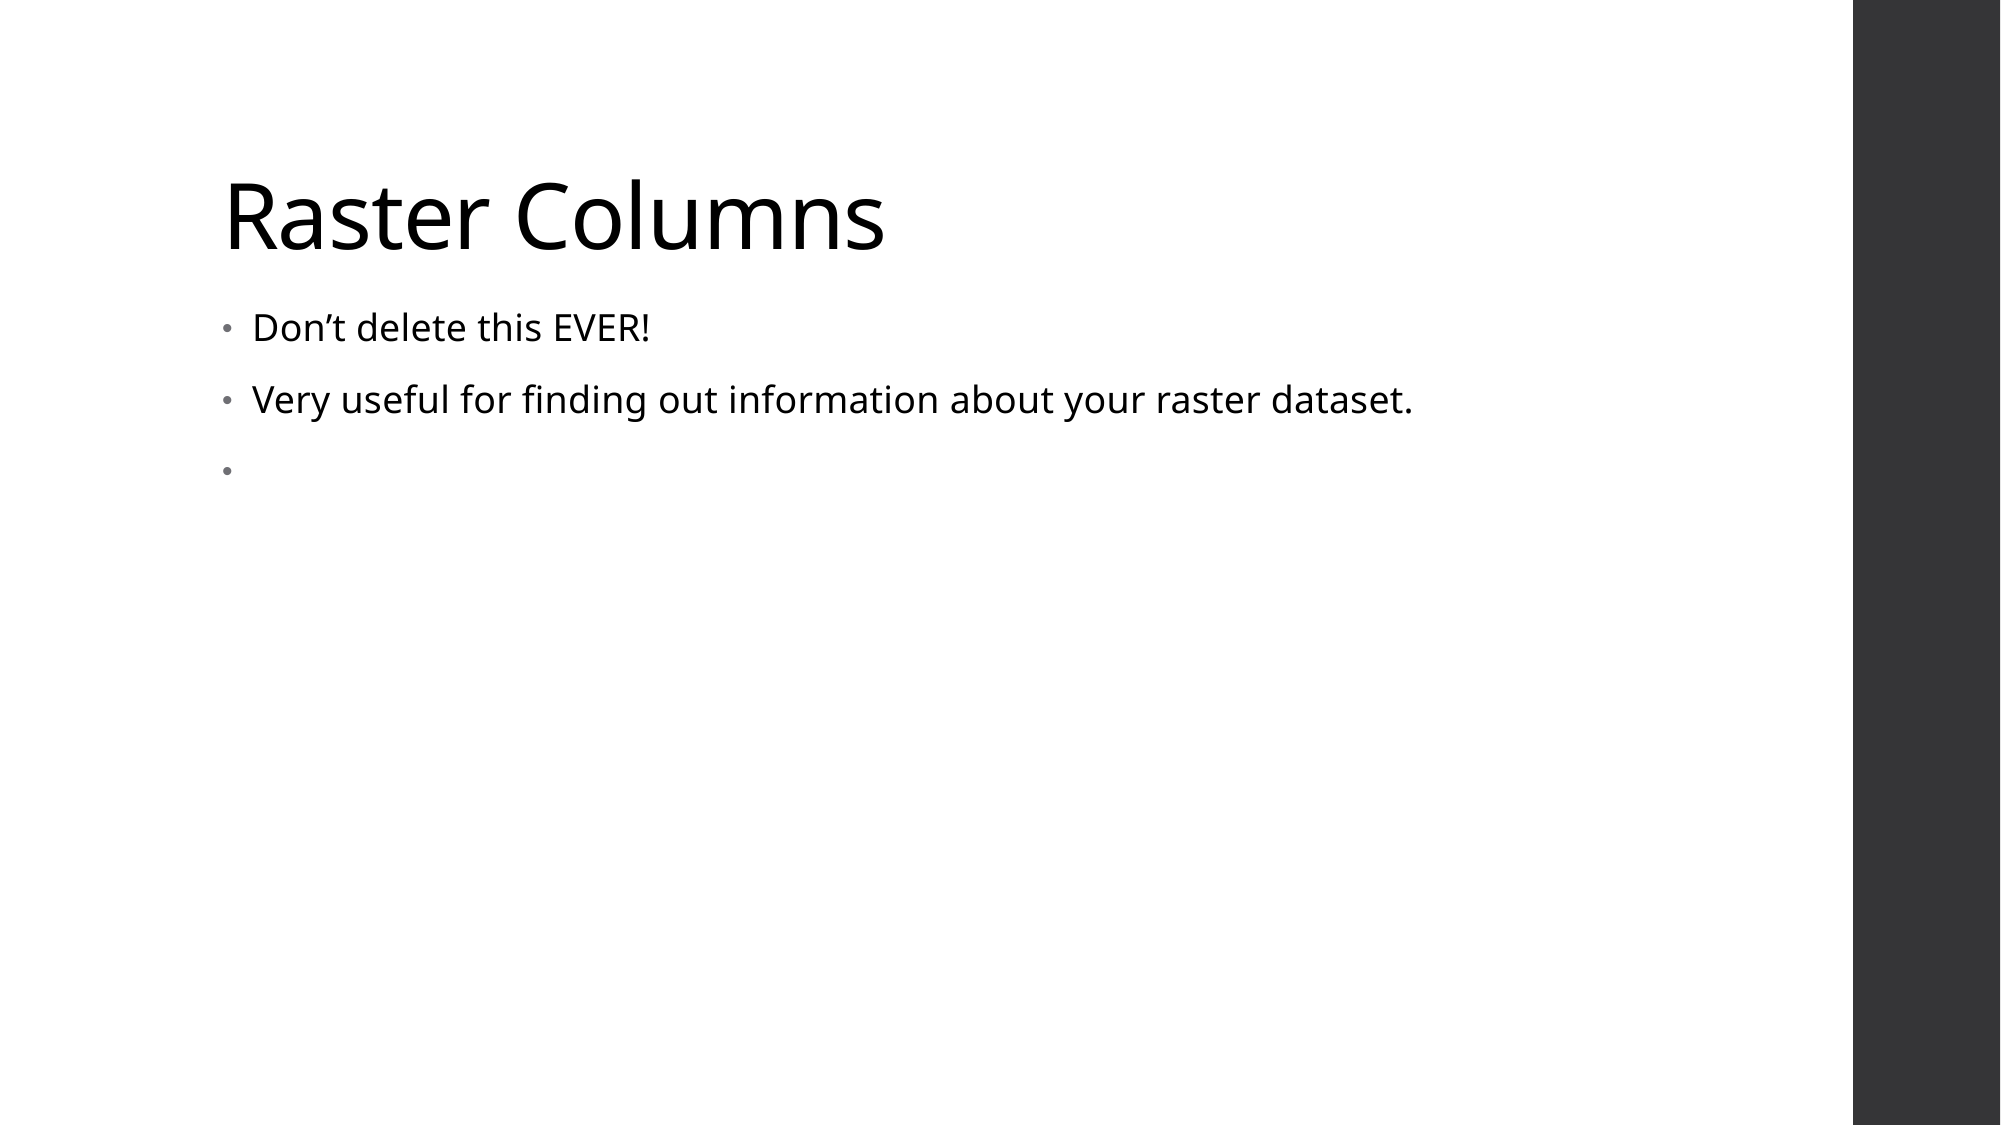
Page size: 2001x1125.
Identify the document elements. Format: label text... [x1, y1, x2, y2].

title Raster Columns [206, 60, 1797, 278]
list Don’t delete this EVER! Very useful for finding out information about your raster dataset. [206, 299, 1617, 1014]
